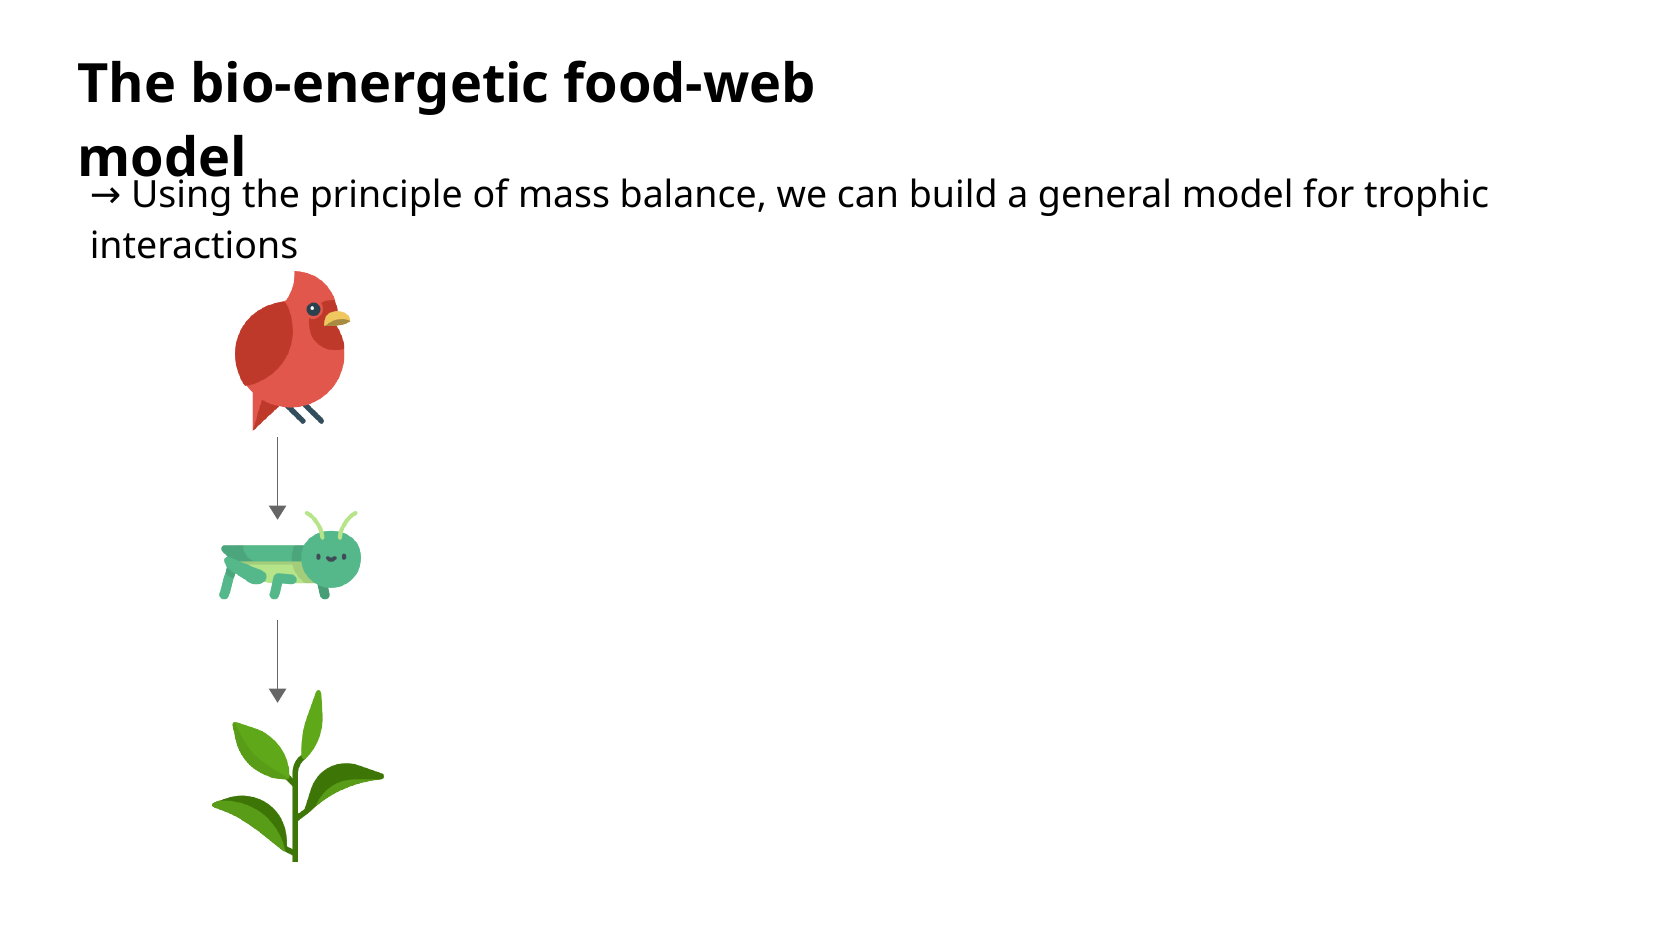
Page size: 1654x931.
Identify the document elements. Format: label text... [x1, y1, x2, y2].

picture [212, 690, 384, 862]
picture [219, 484, 361, 626]
picture [212, 271, 373, 431]
text_box The bio-energetic food-web model [62, 36, 961, 121]
text_box → Using the principle of mass balance, we can build a general model for trophic interactions [75, 159, 1591, 316]
